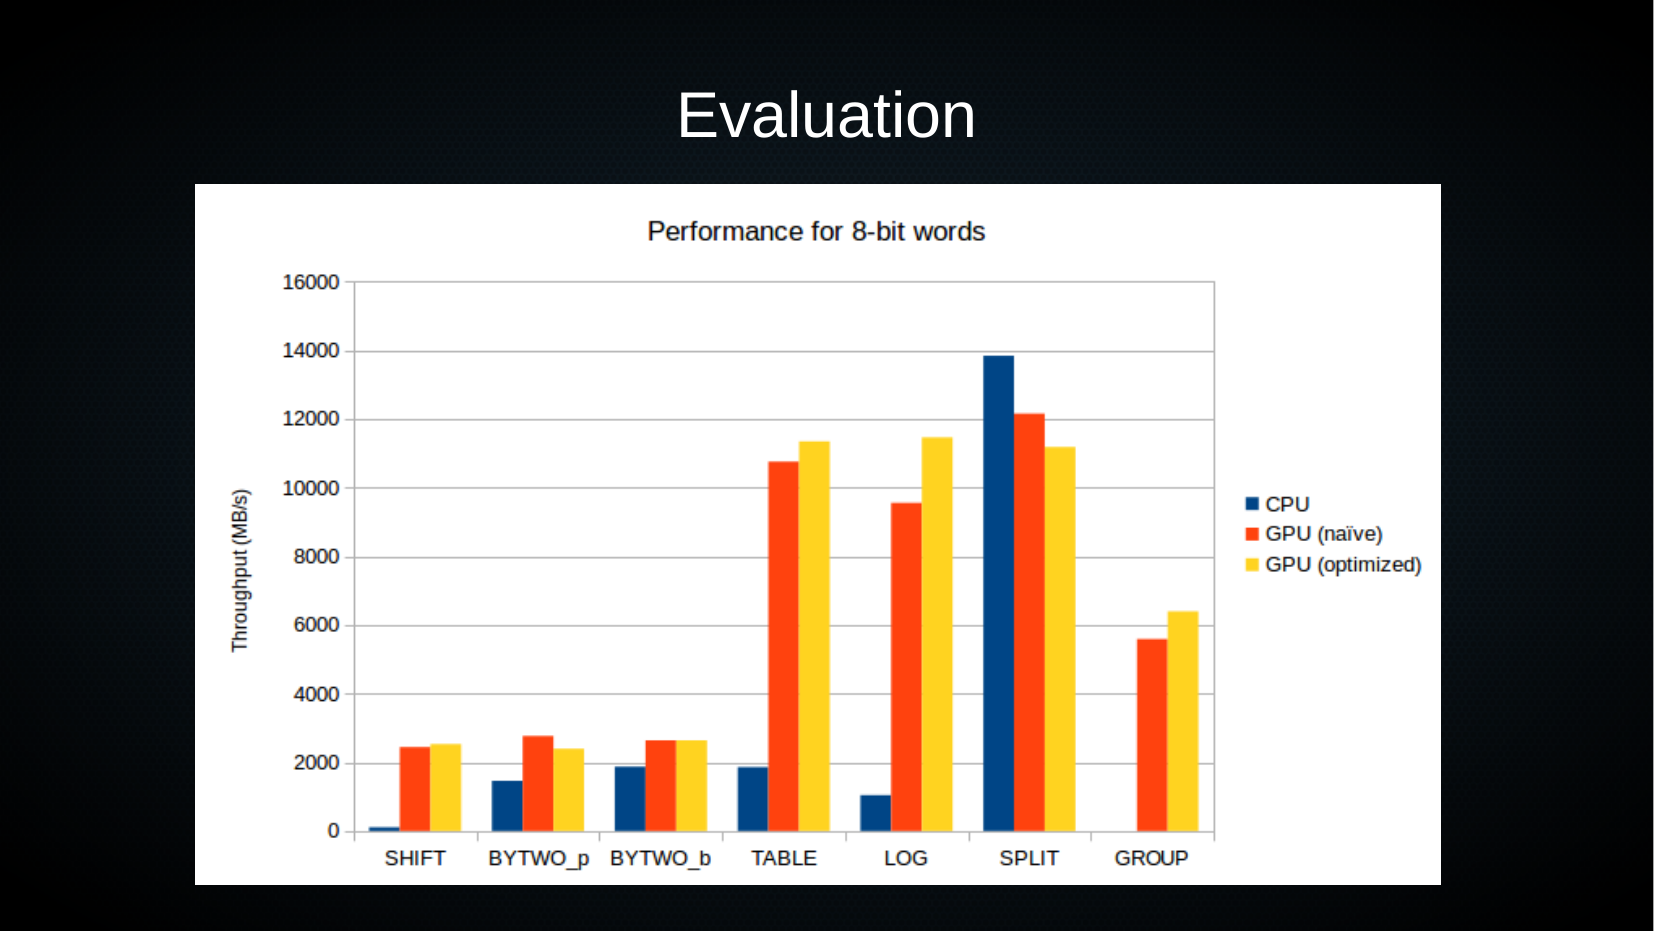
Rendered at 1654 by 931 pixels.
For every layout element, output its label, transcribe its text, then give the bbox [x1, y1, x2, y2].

picture [0, 0, 1654, 931]
title Evaluation [82, 37, 1571, 193]
